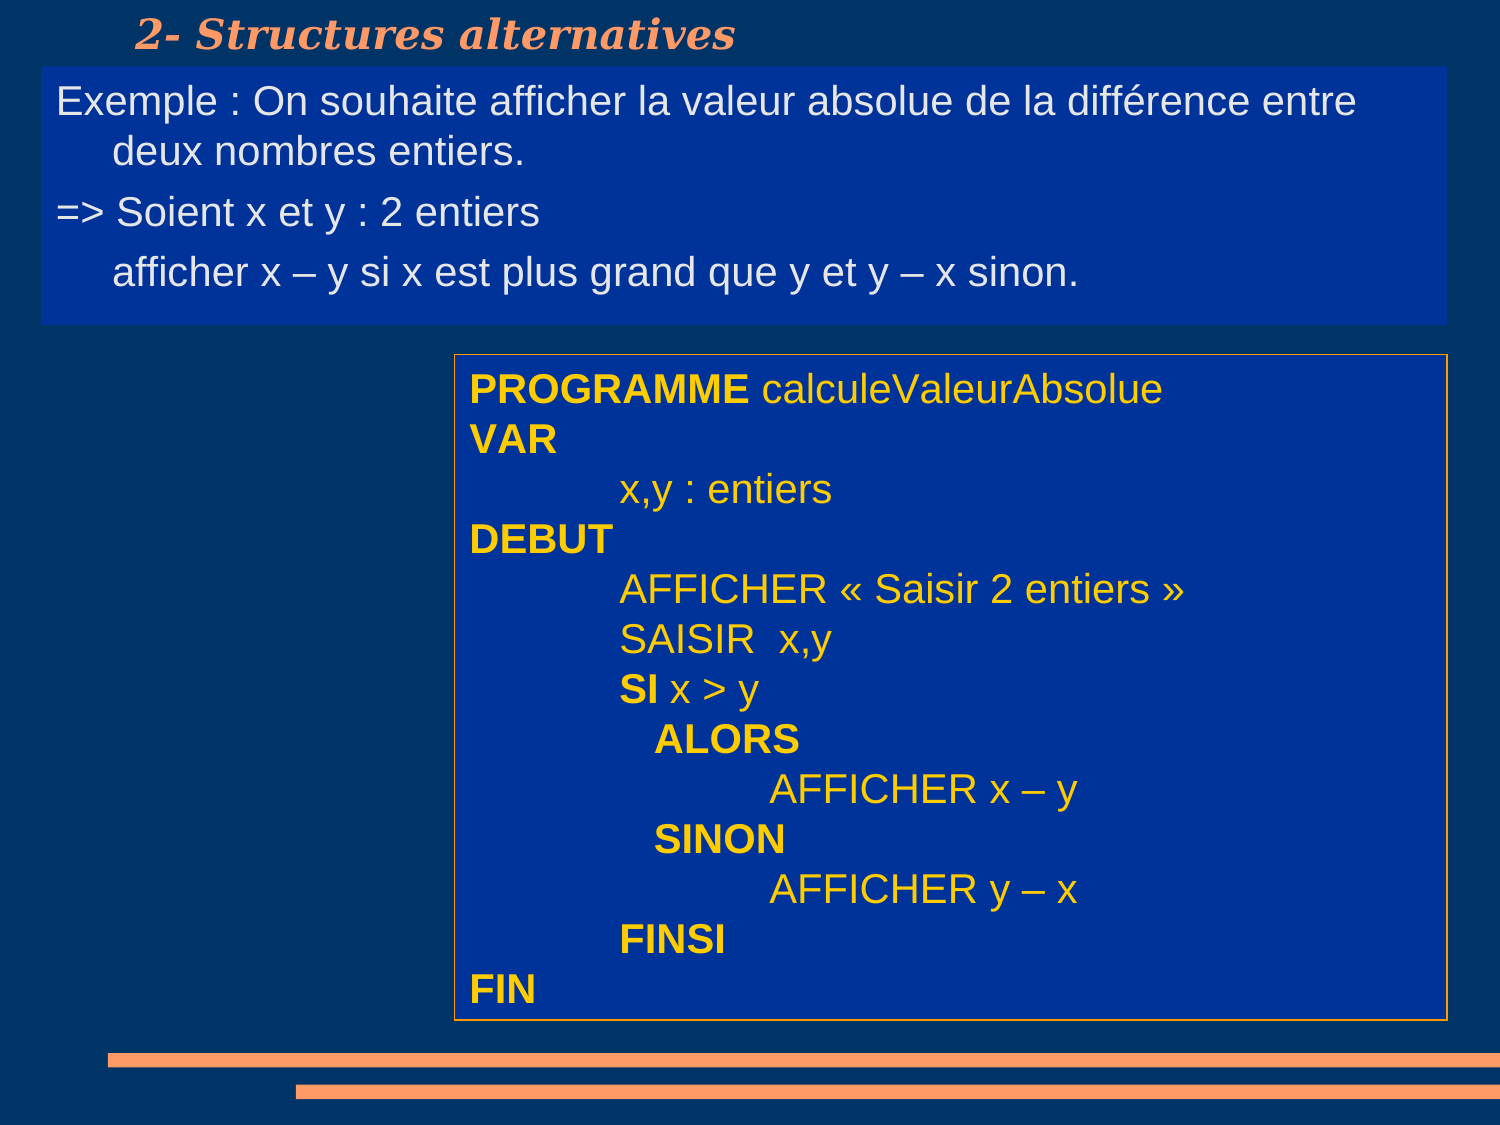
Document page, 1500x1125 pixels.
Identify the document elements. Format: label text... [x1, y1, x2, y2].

text_box PROGRAMME calculeValeurAbsolue VAR x,y : entiers DEBUT AFFICHER « Saisir 2 entiers » SAISIR x,y SI x > y ALORS AFFICHER x – y SINON AFFICHER y – x FINSI FIN [454, 354, 1447, 1021]
list Exemple : On souhaite afficher la valeur absolue de la différence entre deux nombres entiers. => Soient x et y : 2 entiers afficher x – y si x est plus grand que y et y – x sinon. [41, 66, 1447, 325]
title 2- Structures alternatives [100, 0, 1376, 66]
